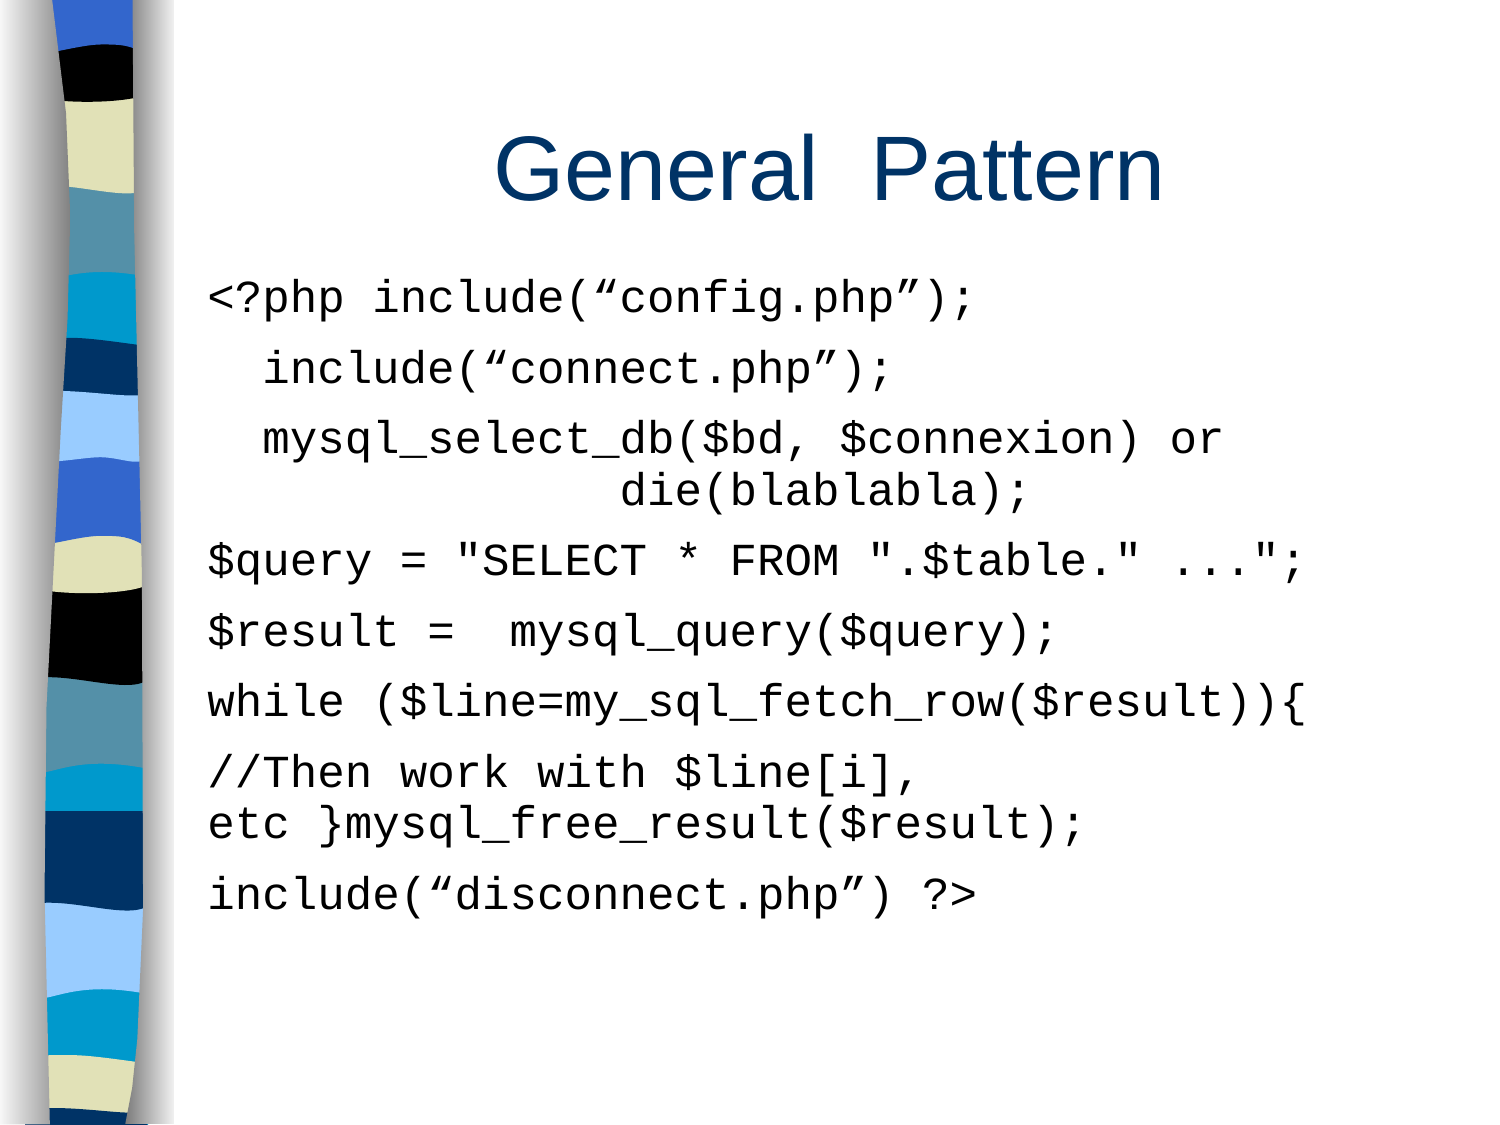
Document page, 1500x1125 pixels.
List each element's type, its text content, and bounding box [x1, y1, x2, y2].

title General Pattern [192, 74, 1468, 263]
list <?php include(“config.php”); include(“connect.php”); mysql_select_db($bd, $connexion) or die(blablabla); $query = "SELECT * FROM ".$table." ..."; $result = mysql_query($query); while ($line=my_sql_fetch_row($result)){ //Then work with $line[i], etc }mysql_free_result($result); include(“disconnect.php”) ?> [192, 267, 1468, 1088]
